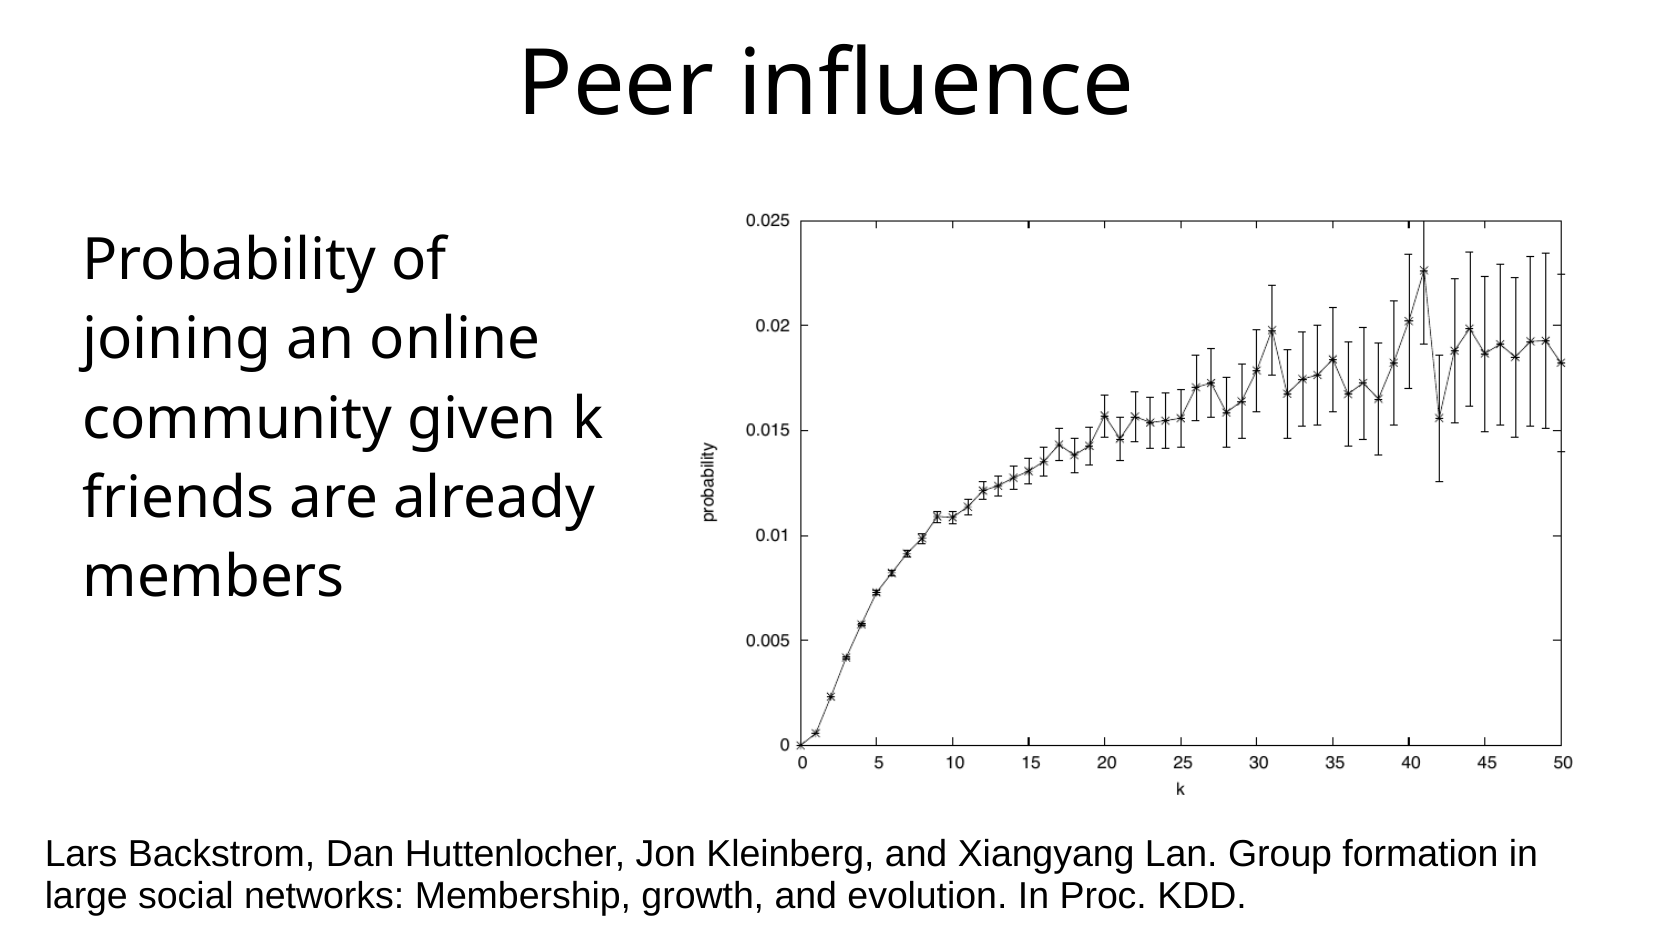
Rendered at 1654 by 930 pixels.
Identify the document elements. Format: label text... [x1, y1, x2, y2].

title Peer influence [82, 7, 1571, 151]
list Probability of joining an online community given k friends are already members [82, 217, 631, 825]
picture [684, 205, 1594, 806]
text_box Lars Backstrom, Dan Huttenlocher, Jon Kleinberg, and Xiangyang Lan. Group formation in large social networks: Membership, growth, and evolution. In Proc. KDD. [30, 825, 1591, 911]
